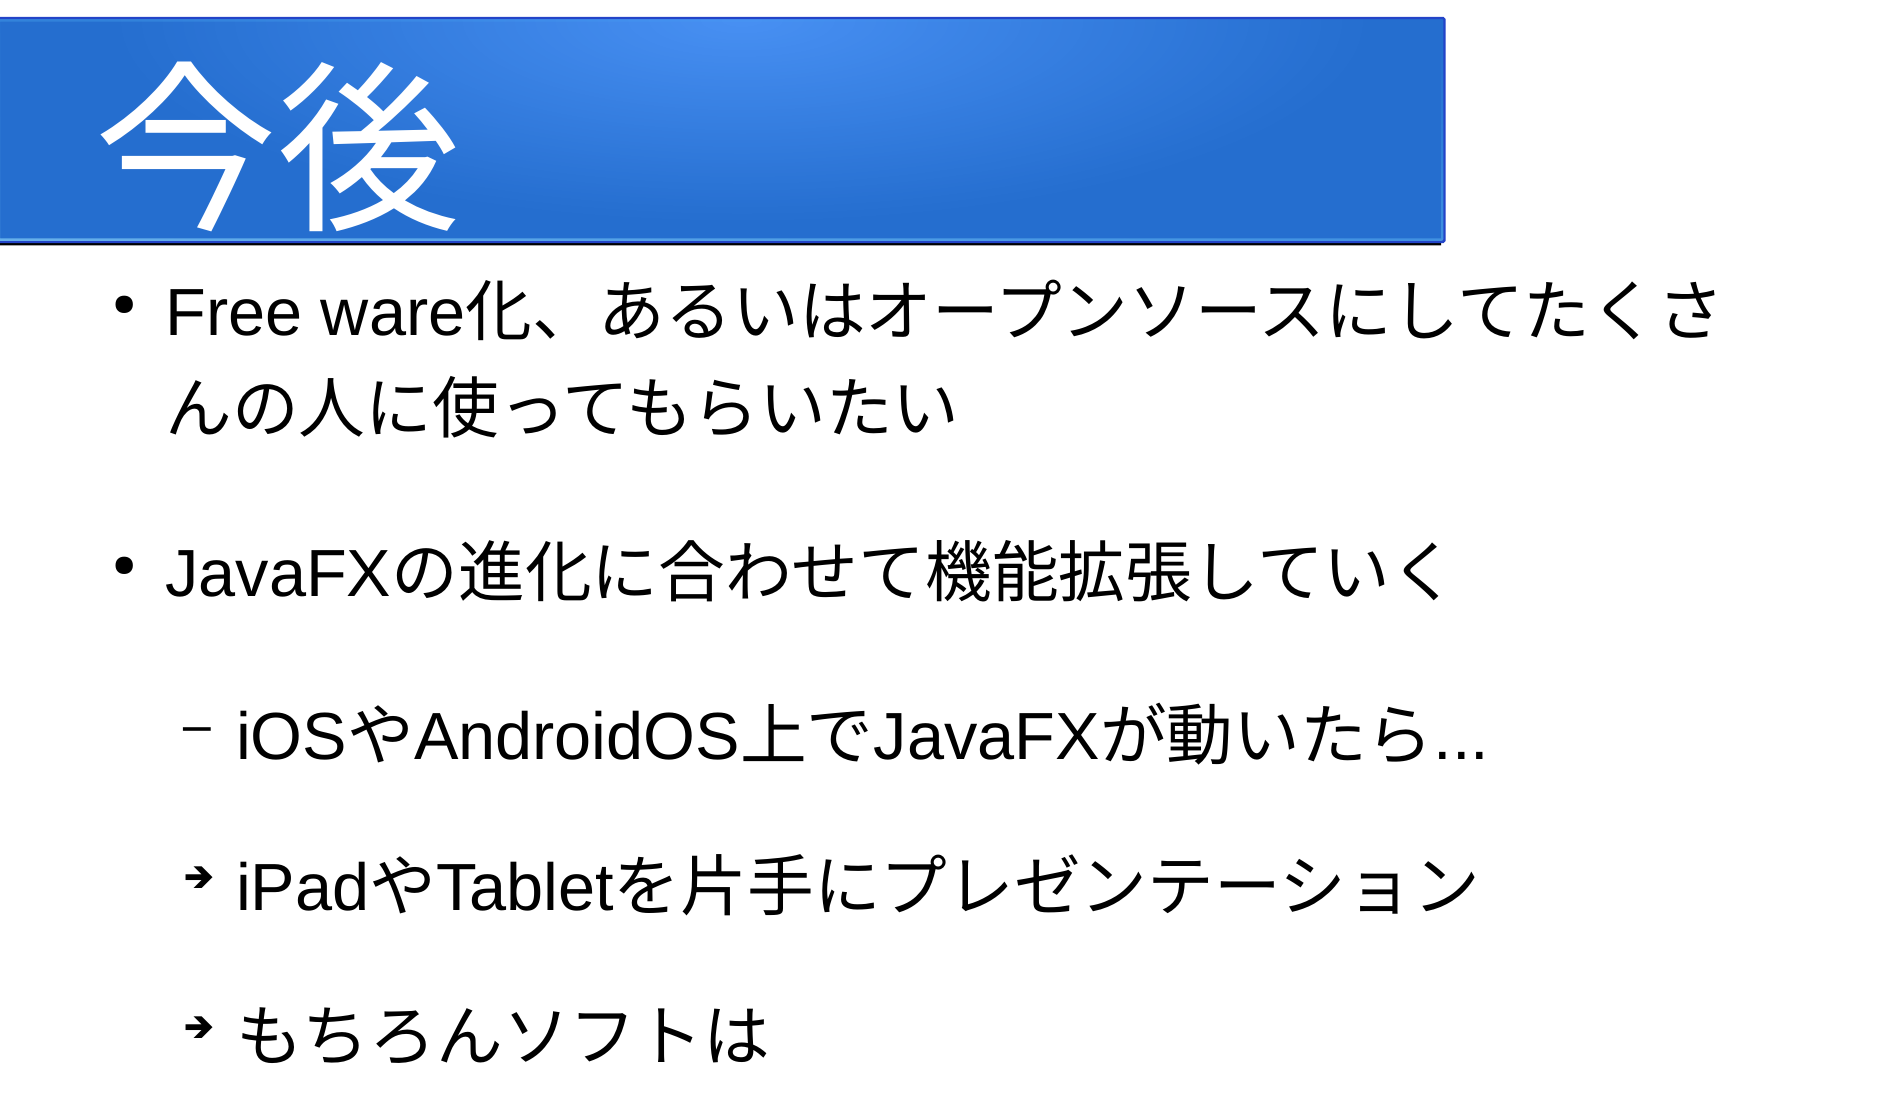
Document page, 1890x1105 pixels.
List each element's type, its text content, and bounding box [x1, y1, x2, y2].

list Free ware化、あるいはオープンソースにしてたくさんの人に使ってもらいたい JavaFXの進化に合わせて機能拡張していく iOSやAndroidOS上でJavaFXが動いたら... iPadやTabletを片手にプレゼンテーション もちろんソフトは [94, 258, 1758, 958]
title 今後 [94, 15, 1429, 257]
